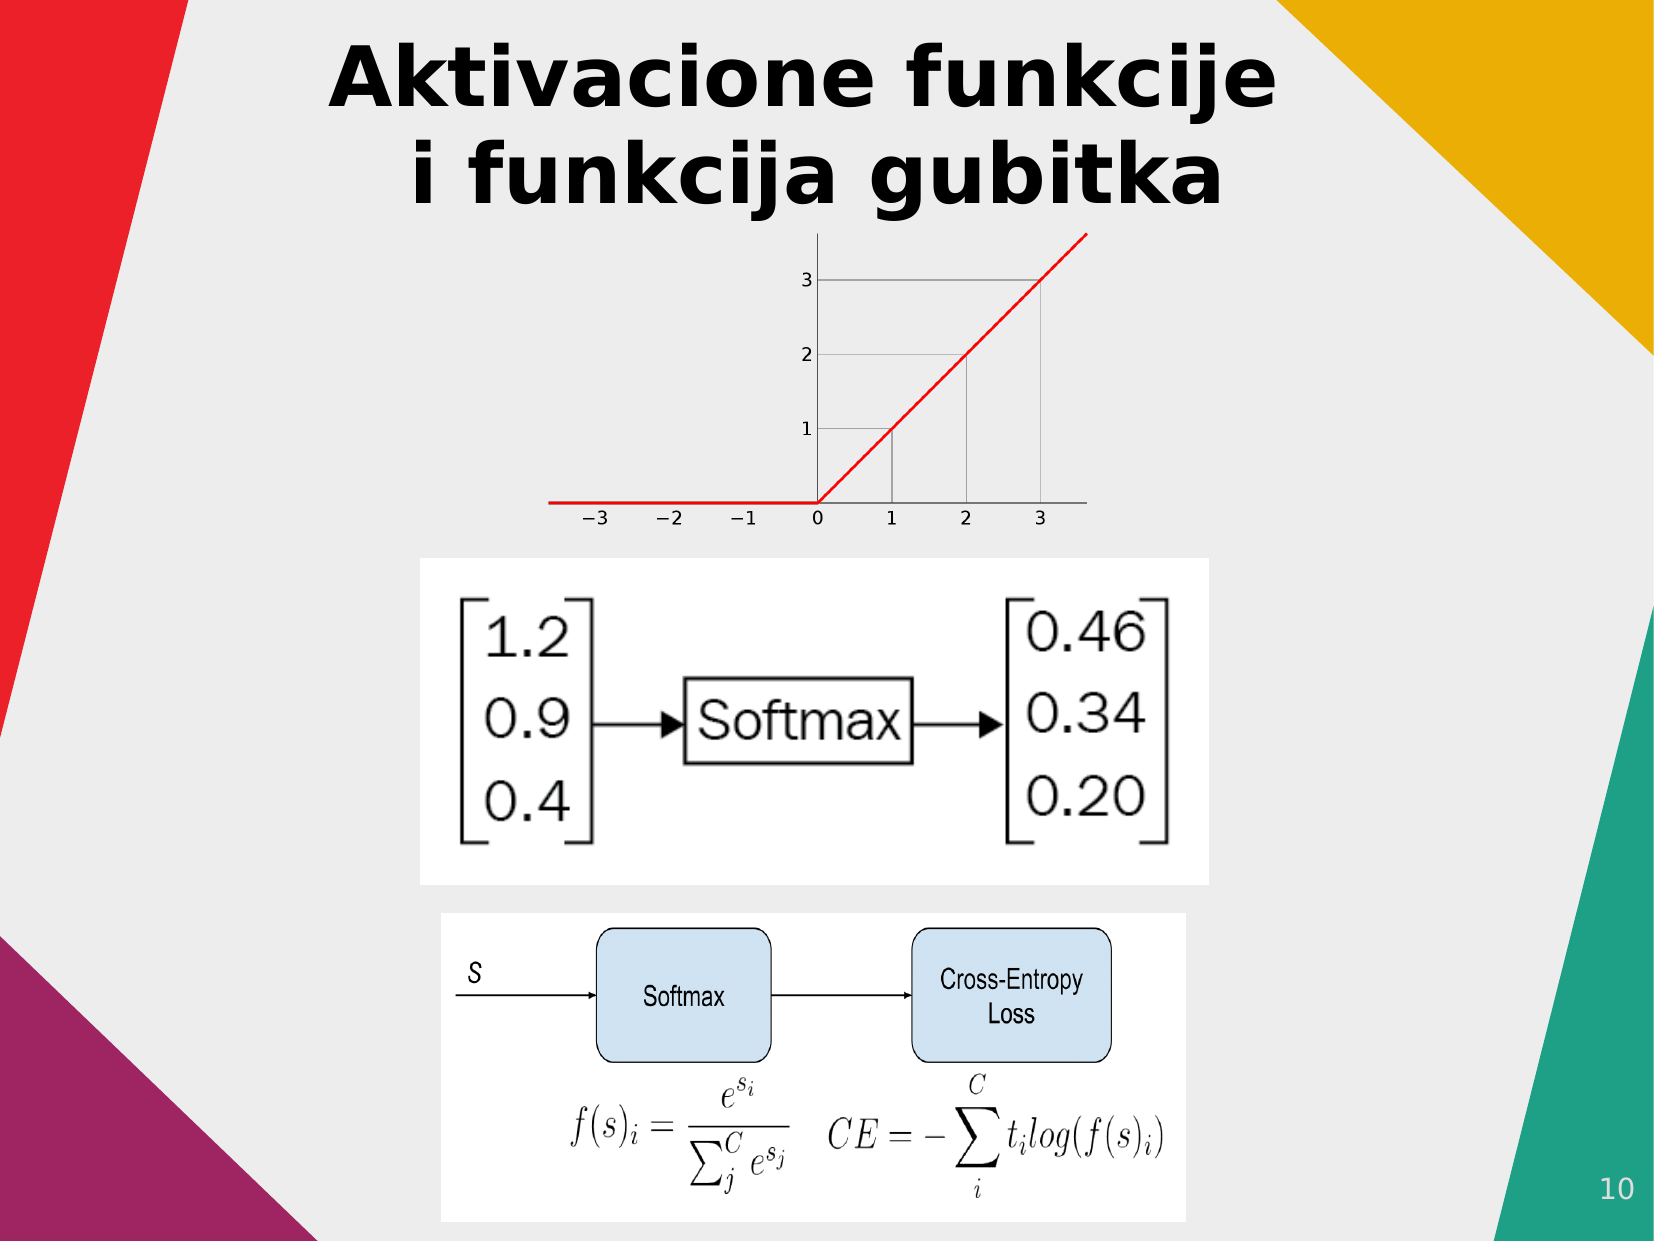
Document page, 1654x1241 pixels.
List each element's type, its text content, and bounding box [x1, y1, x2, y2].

picture [420, 558, 1209, 886]
title Aktivacione funkcije i funkcija gubitka [106, 28, 1531, 226]
picture [539, 224, 1096, 541]
picture [441, 913, 1186, 1222]
